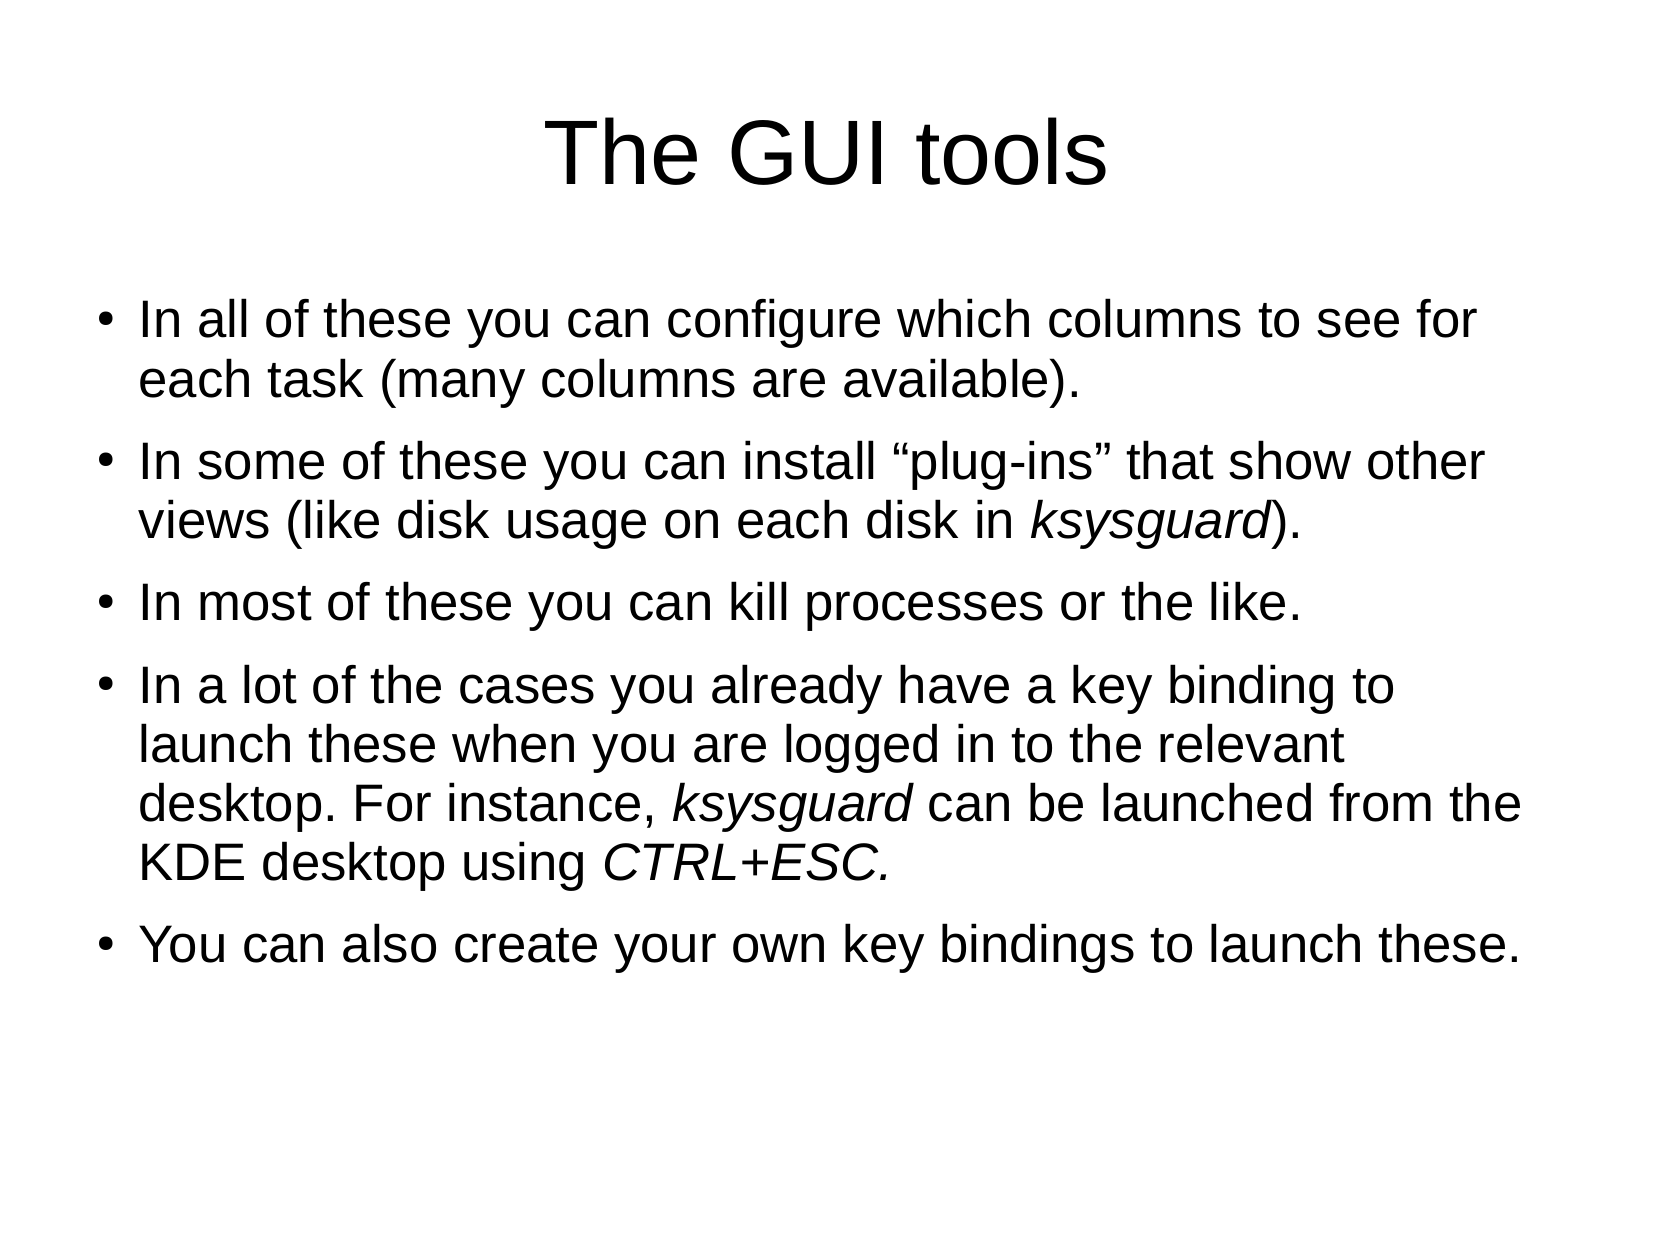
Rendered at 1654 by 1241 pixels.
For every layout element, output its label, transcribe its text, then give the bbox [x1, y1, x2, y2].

list In all of these you can configure which columns to see for each task (many columns are available). In some of these you can install “plug-ins” that show other views (like disk usage on each disk in ksysguard). In most of these you can kill processes or the like. In a lot of the cases you already have a key binding to launch these when you are logged in to the relevant desktop. For instance, ksysguard can be launched from the KDE desktop using CTRL+ESC. You can also create your own key bindings to launch these. [82, 290, 1538, 1010]
title The GUI tools [82, 49, 1571, 257]
